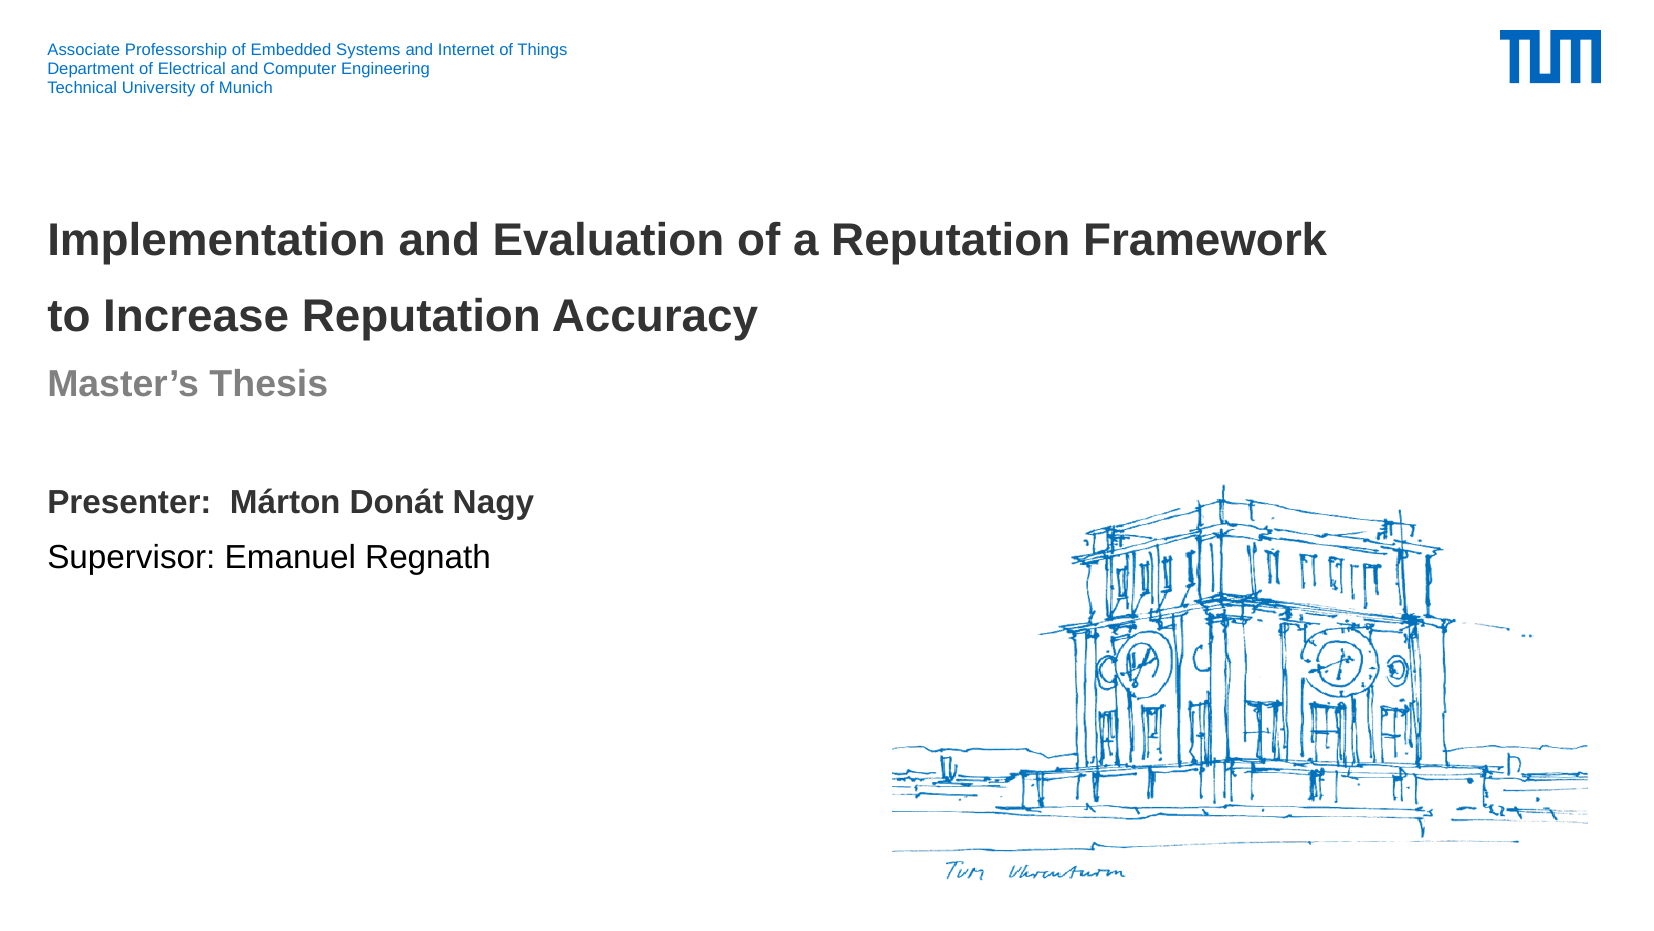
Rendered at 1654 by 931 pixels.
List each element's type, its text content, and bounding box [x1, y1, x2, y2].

picture [892, 460, 1597, 896]
title Implementation and Evaluation of a Reputation Framework to Increase Reputation Accuracy Master’s Thesis [47, 142, 1591, 451]
list Presenter: Márton Donát Nagy Supervisor: Emanuel Regnath [47, 465, 892, 691]
